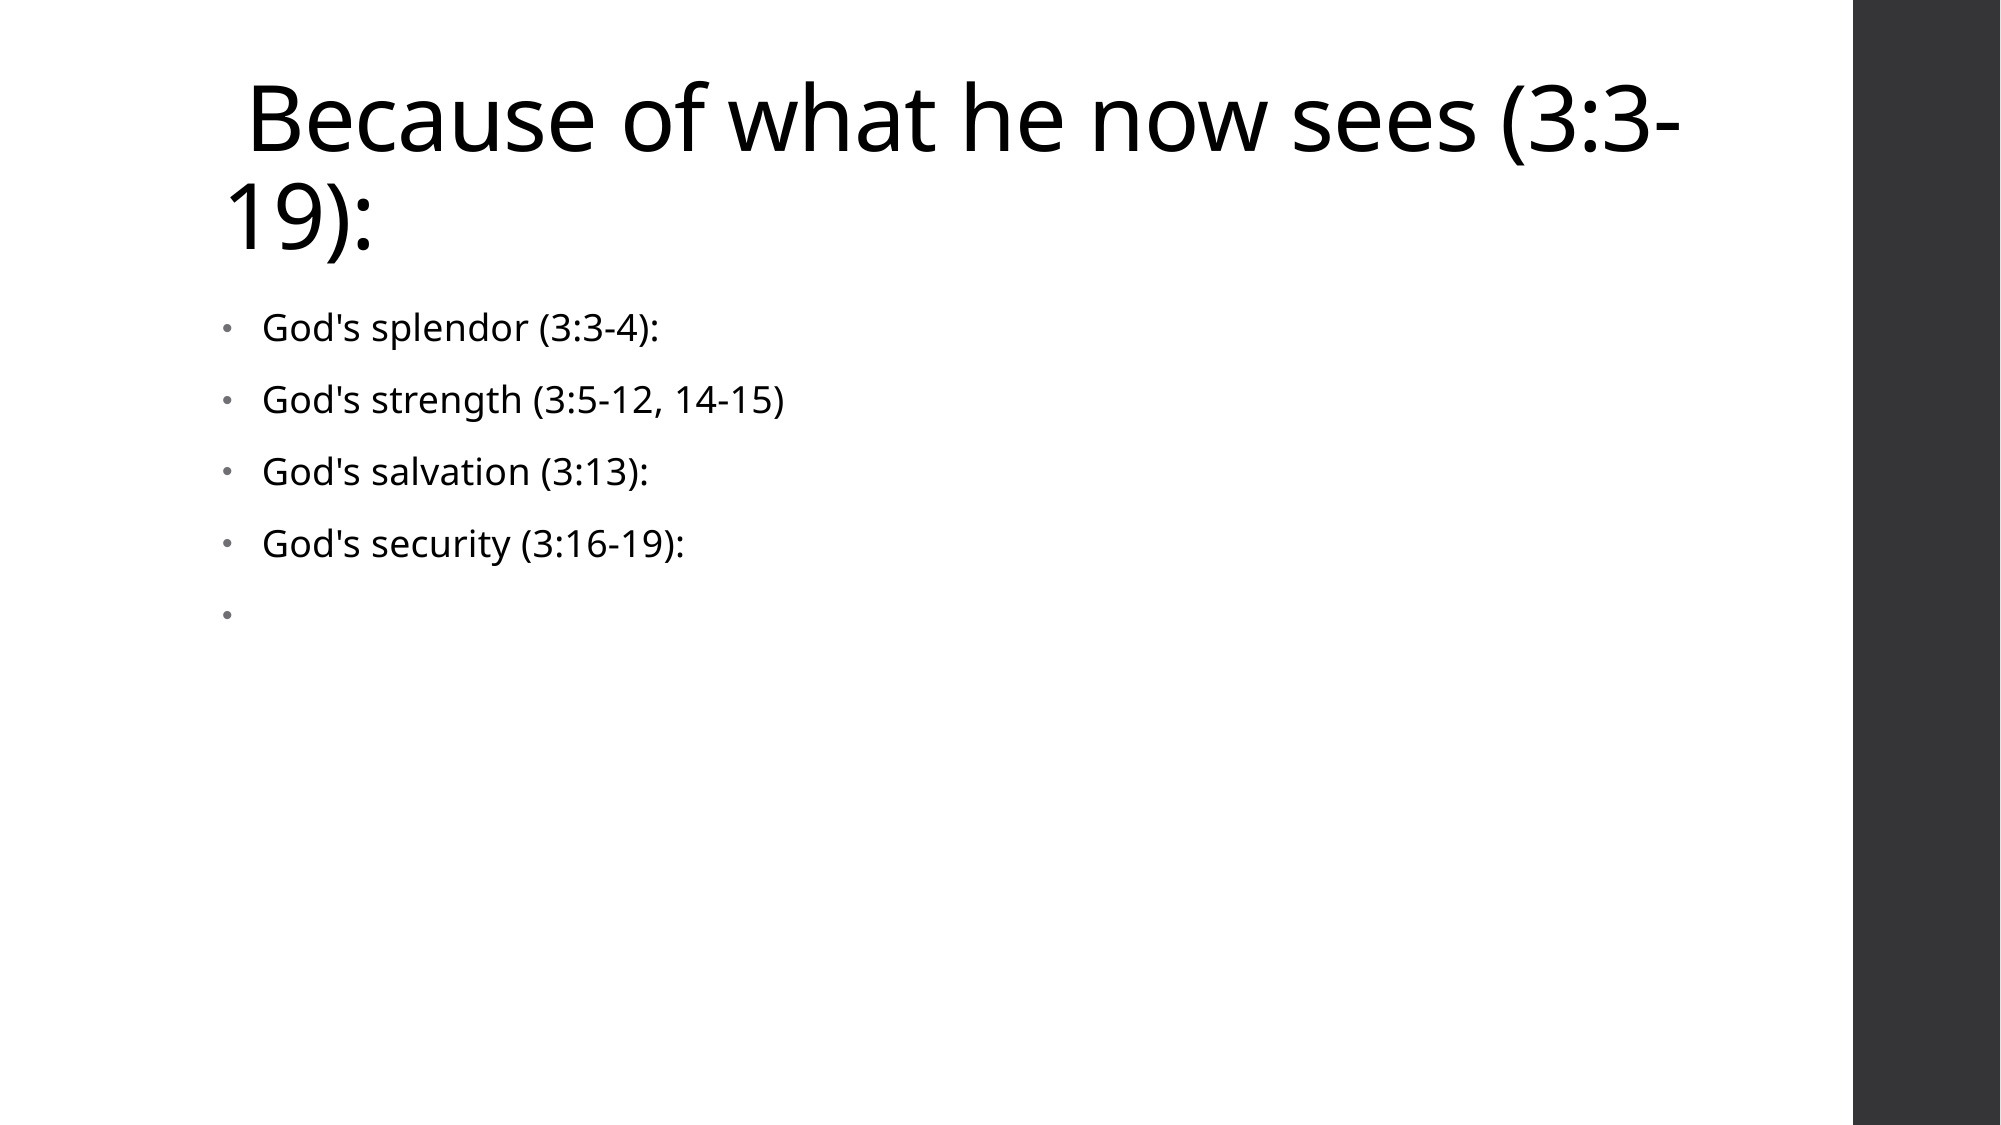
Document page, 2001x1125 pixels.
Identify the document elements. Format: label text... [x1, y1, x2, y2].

list God's splendor (3:3-4): God's strength (3:5-12, 14-15) God's salvation (3:13): God's security (3:16-19): [206, 299, 1617, 1014]
title Because of what he now sees (3:3-19): [206, 60, 1797, 278]
